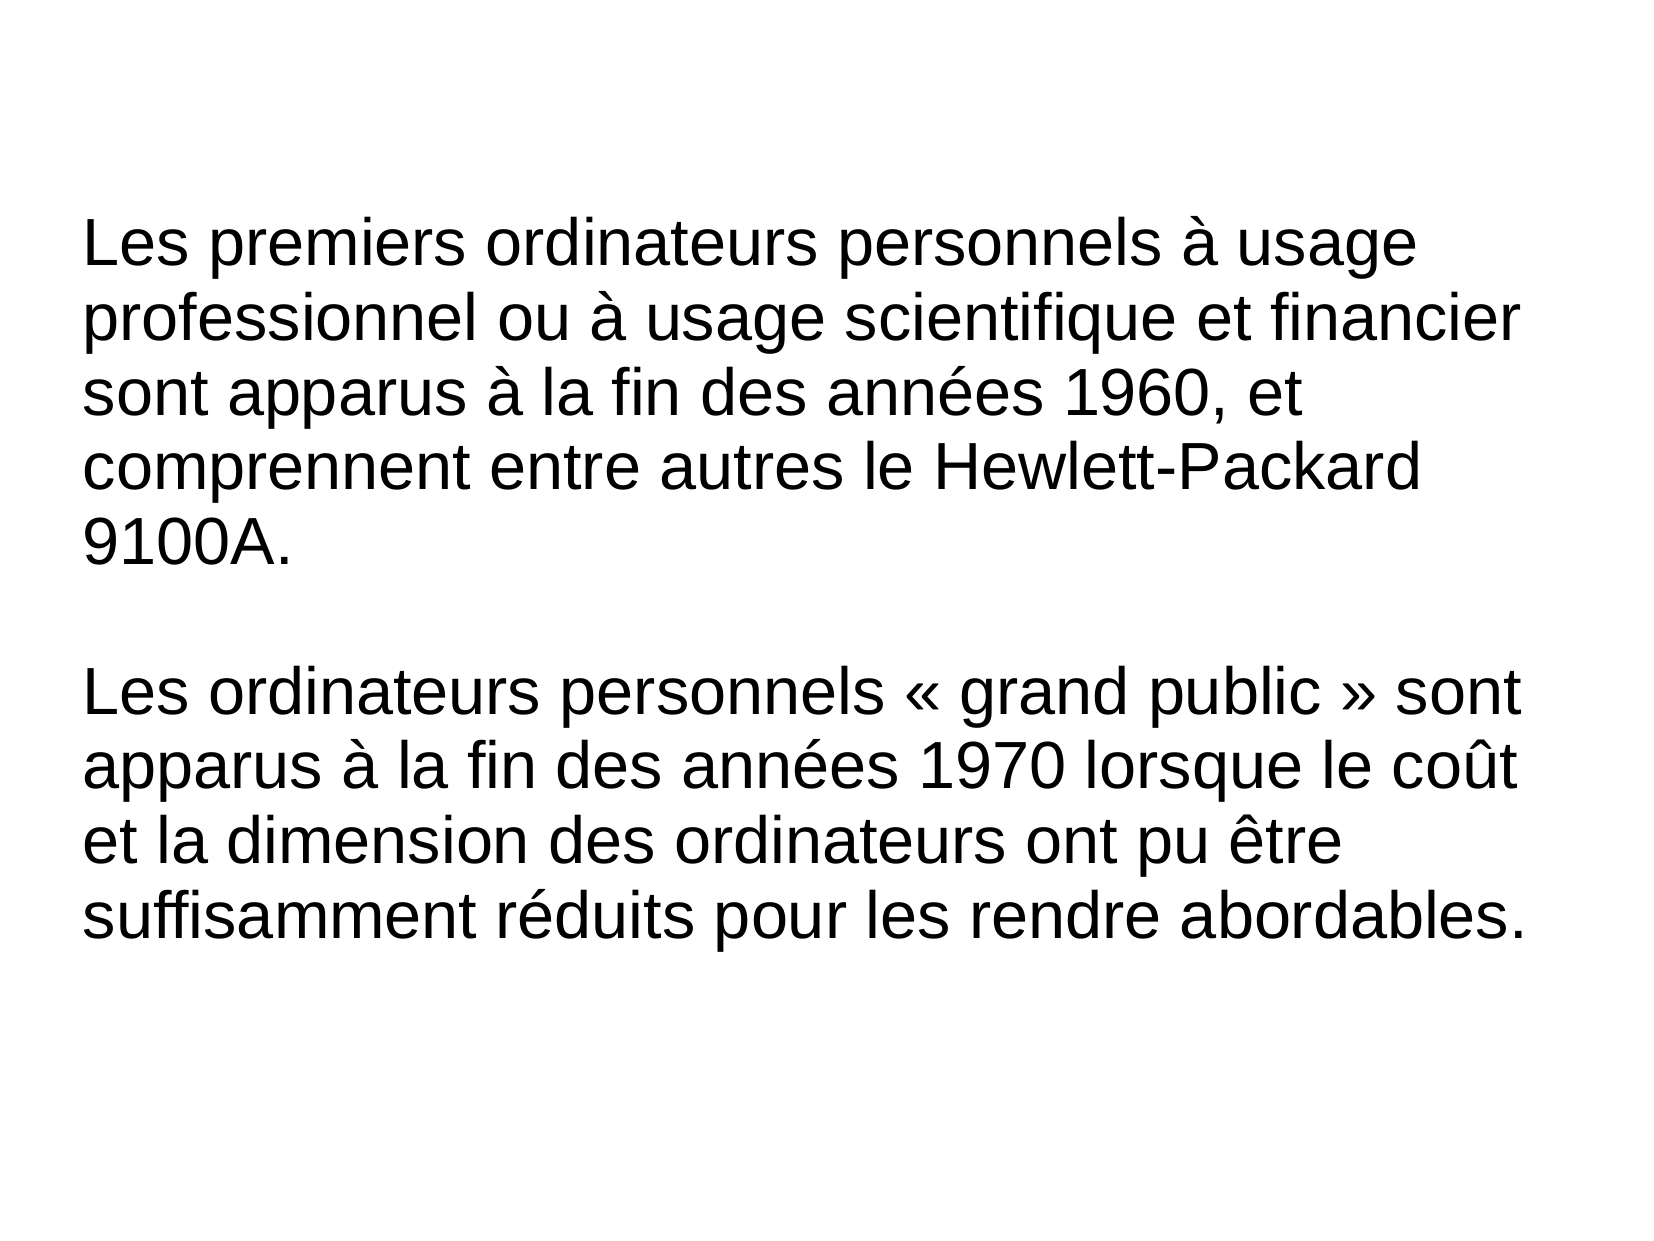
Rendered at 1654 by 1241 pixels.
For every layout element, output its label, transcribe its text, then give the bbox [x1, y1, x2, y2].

subtitle Les premiers ordinateurs personnels à usage professionnel ou à usage scientifique et financier sont apparus à la fin des années 1960, et comprennent entre autres le Hewlett-Packard 9100A. Les ordinateurs personnels « grand public » sont apparus à la fin des années 1970 lorsque le coût et la dimension des ordinateurs ont pu être suffisamment réduits pour les rendre abordables. [82, 49, 1571, 1109]
